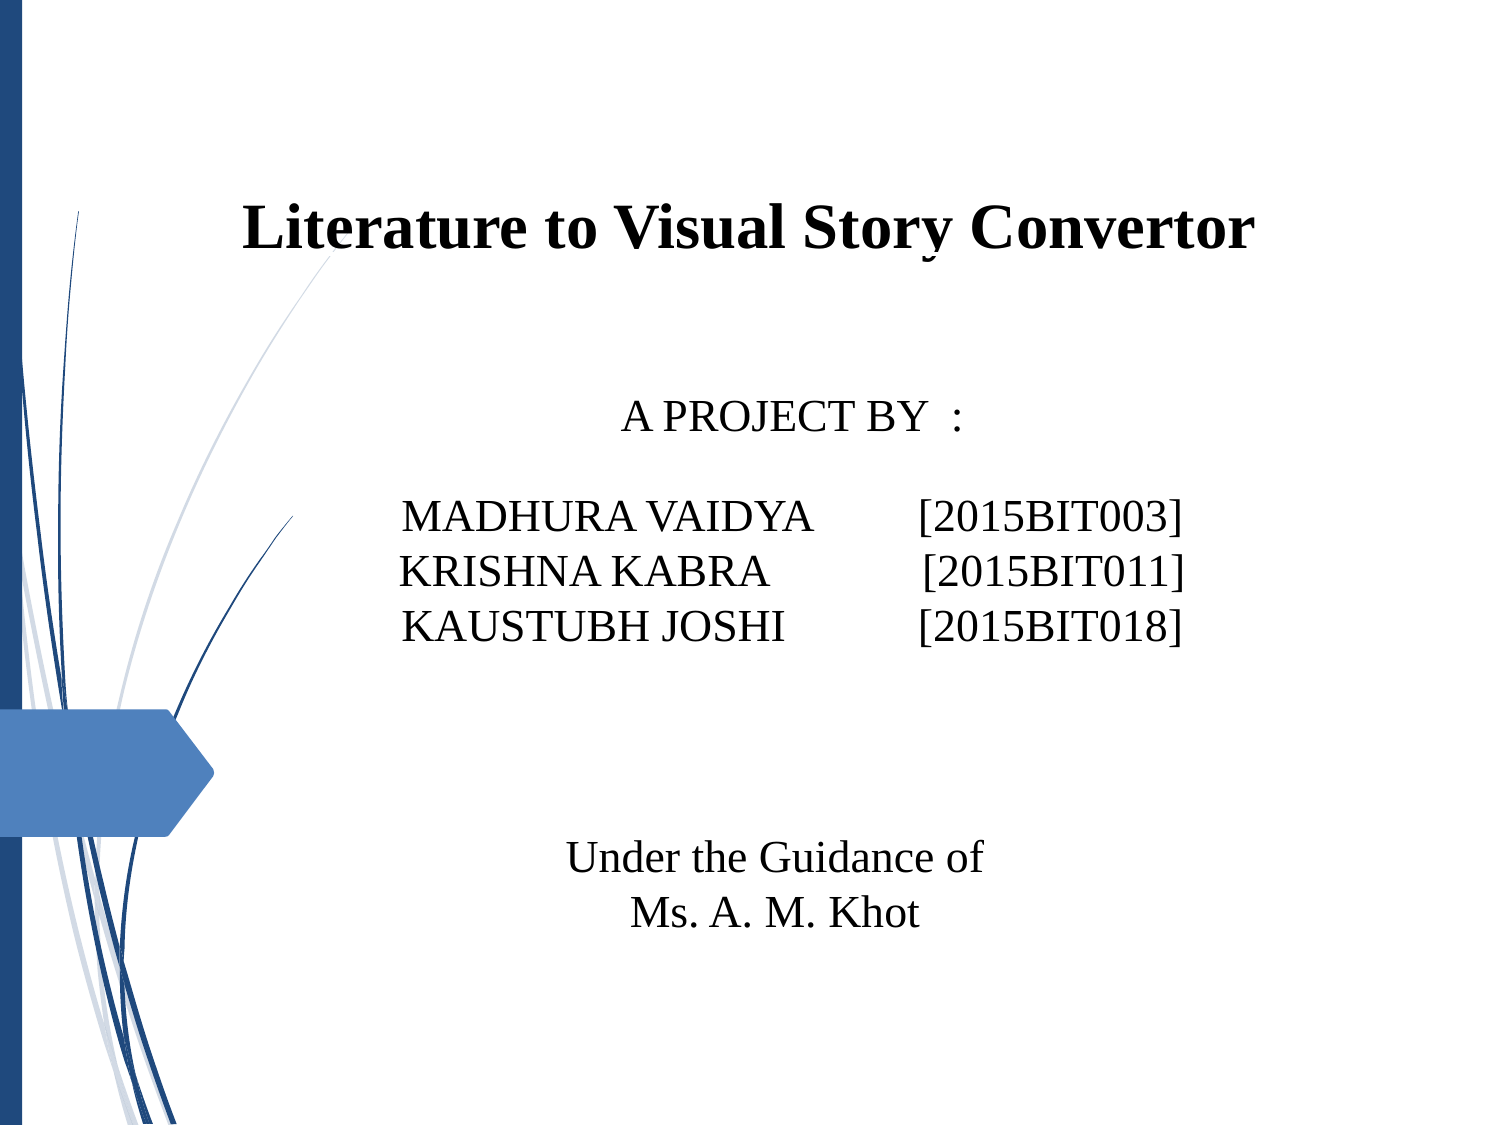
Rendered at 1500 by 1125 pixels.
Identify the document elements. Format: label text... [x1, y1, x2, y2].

text_box Literature to Visual Story Convertor [201, 36, 1299, 408]
text_box Under the Guidance of Ms. A. M. Khot [226, 789, 1324, 974]
text_box A PROJECT BY : MADHURA VAIDYA [2015BIT003] KRISHNA KABRA [2015BIT011] KAUSTUBH JOSHI [2015BIT018] [306, 375, 1278, 660]
